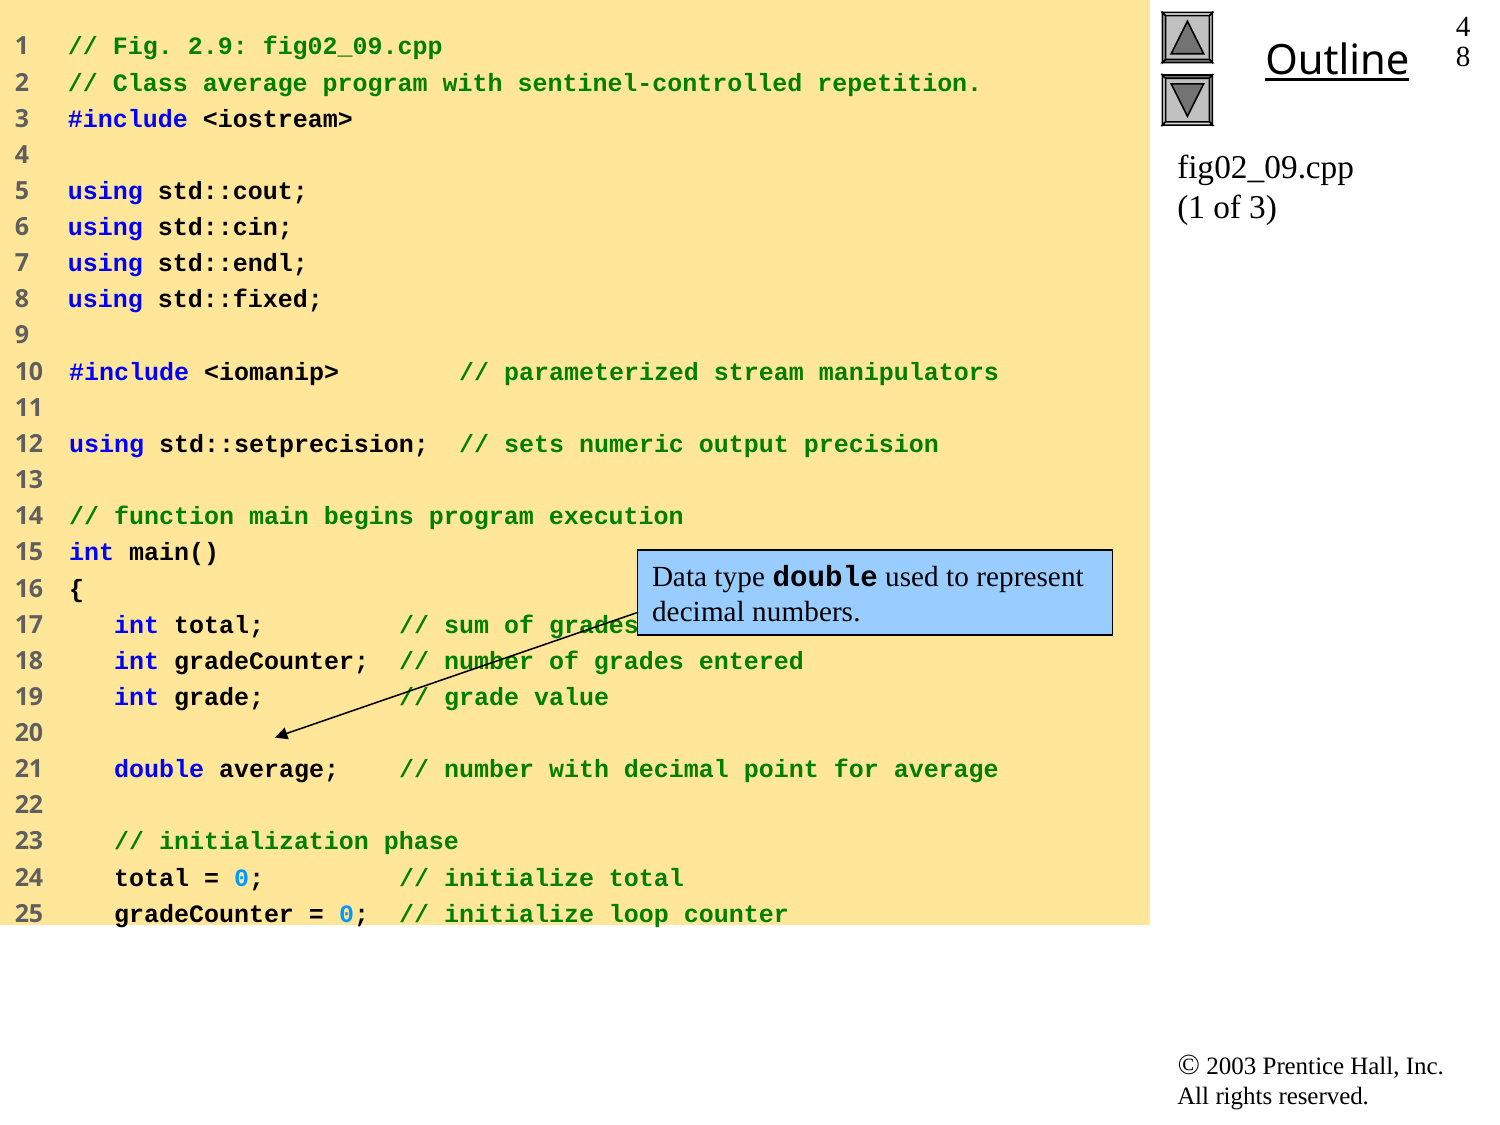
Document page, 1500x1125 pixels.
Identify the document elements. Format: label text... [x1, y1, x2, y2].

text_box Data type double used to represent decimal numbers. [637, 549, 1113, 636]
title fig02_09.cpp (1 of 3) [1162, 137, 1500, 925]
subtitle 1 // Fig. 2.9: fig02_09.cpp 2 // Class average program with sentinel-controlled repetition. 3 #include <iostream> 4 5 using std::cout; 6 using std::cin; 7 using std::endl; 8 using std::fixed; 9 10 #include <iomanip> // parameterized stream manipulators 11 12 using std::setprecision; // sets numeric output precision 13 14 // function main begins program execution 15 int main() 16 { 17 int total; // sum of grades 18 int gradeCounter; // number of grades entered 19 int grade; // grade value 20 21 double average; // number with decimal point for average 22 23 // initialization phase 24 total = 0; // initialize total 25 gradeCounter = 0; // initialize loop counter [0, 0, 1150, 925]
